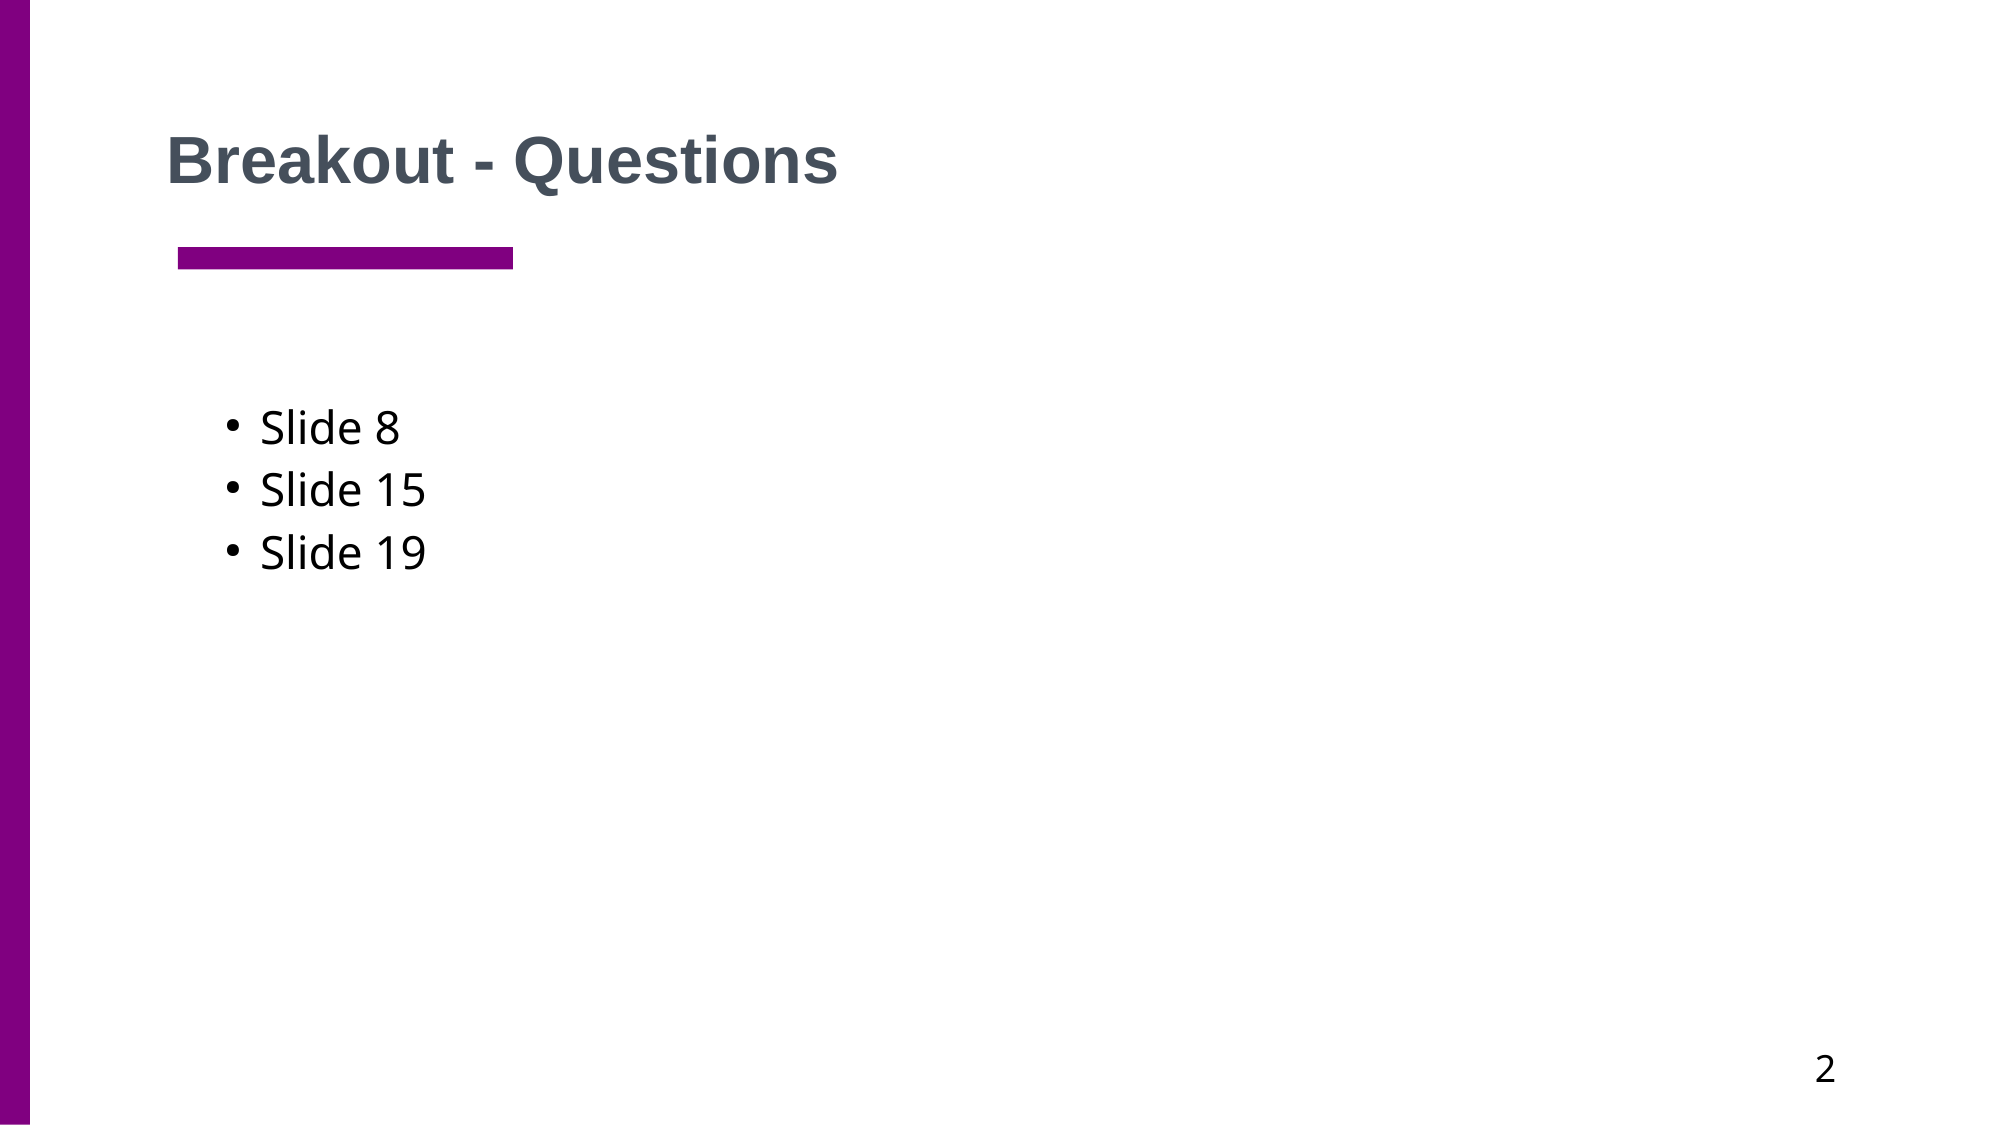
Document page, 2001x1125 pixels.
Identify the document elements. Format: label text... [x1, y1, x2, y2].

text_box Slide 8 Slide 15 Slide 19 [210, 387, 1768, 623]
text_box Breakout - Questions [151, 0, 1849, 212]
